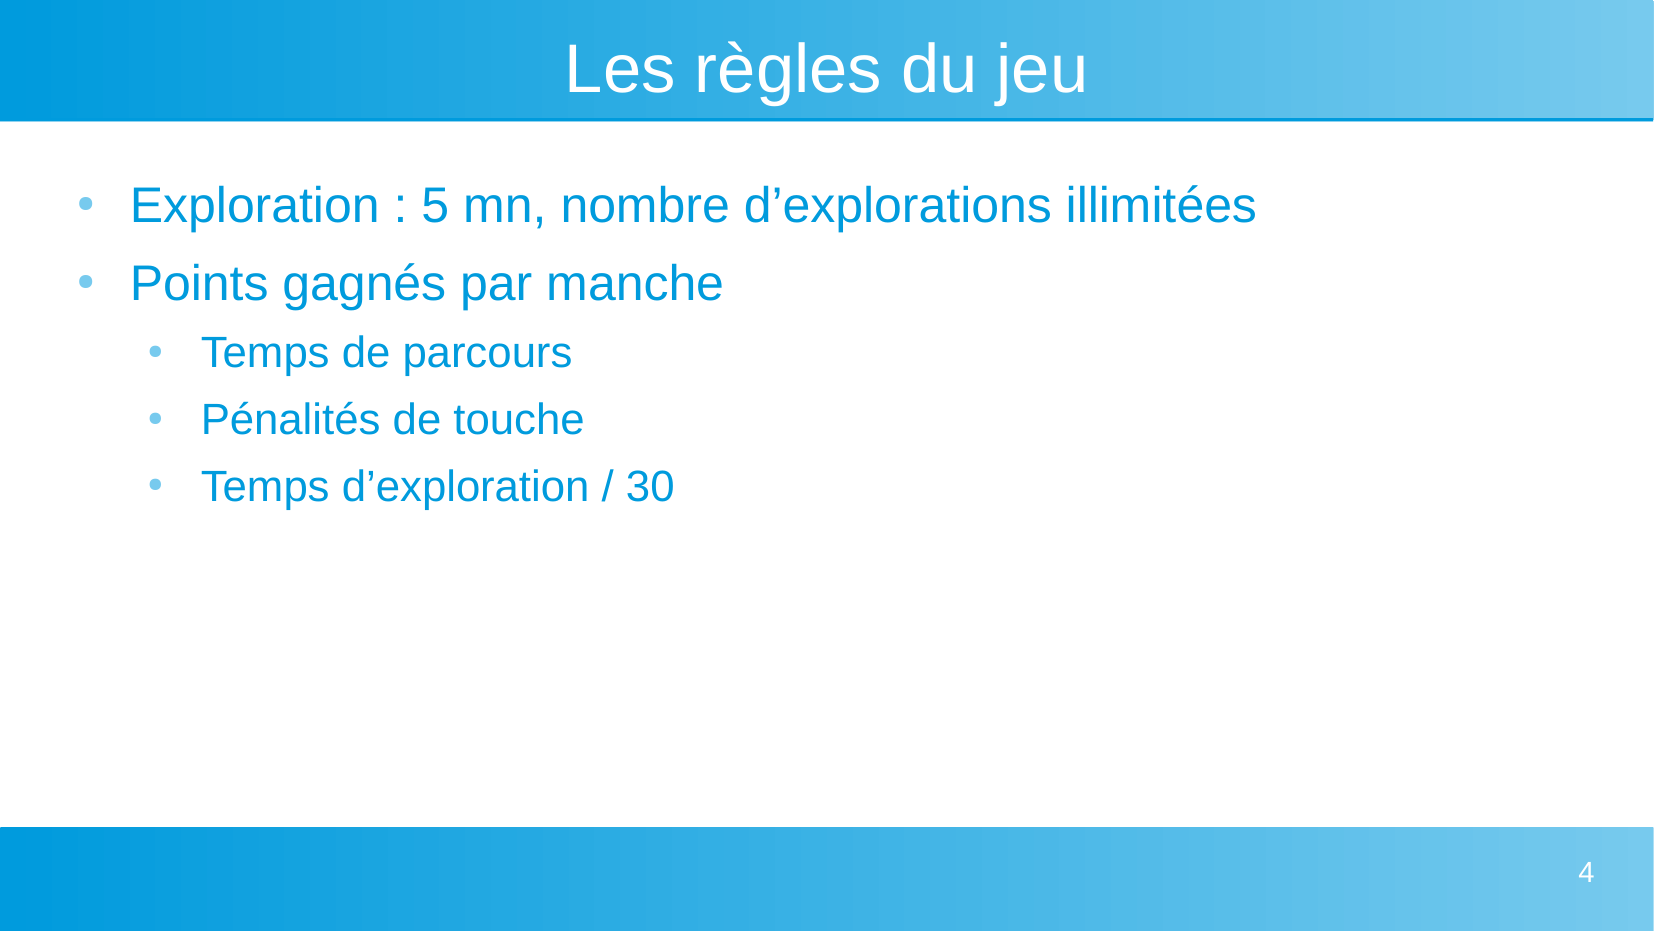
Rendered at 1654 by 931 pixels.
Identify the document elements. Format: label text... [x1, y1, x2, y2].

title Les règles du jeu [59, 29, 1595, 108]
list Exploration : 5 mn, nombre d’explorations illimitées Points gagnés par manche Temps de parcours Pénalités de touche Temps d’exploration / 30 [59, 177, 1595, 768]
